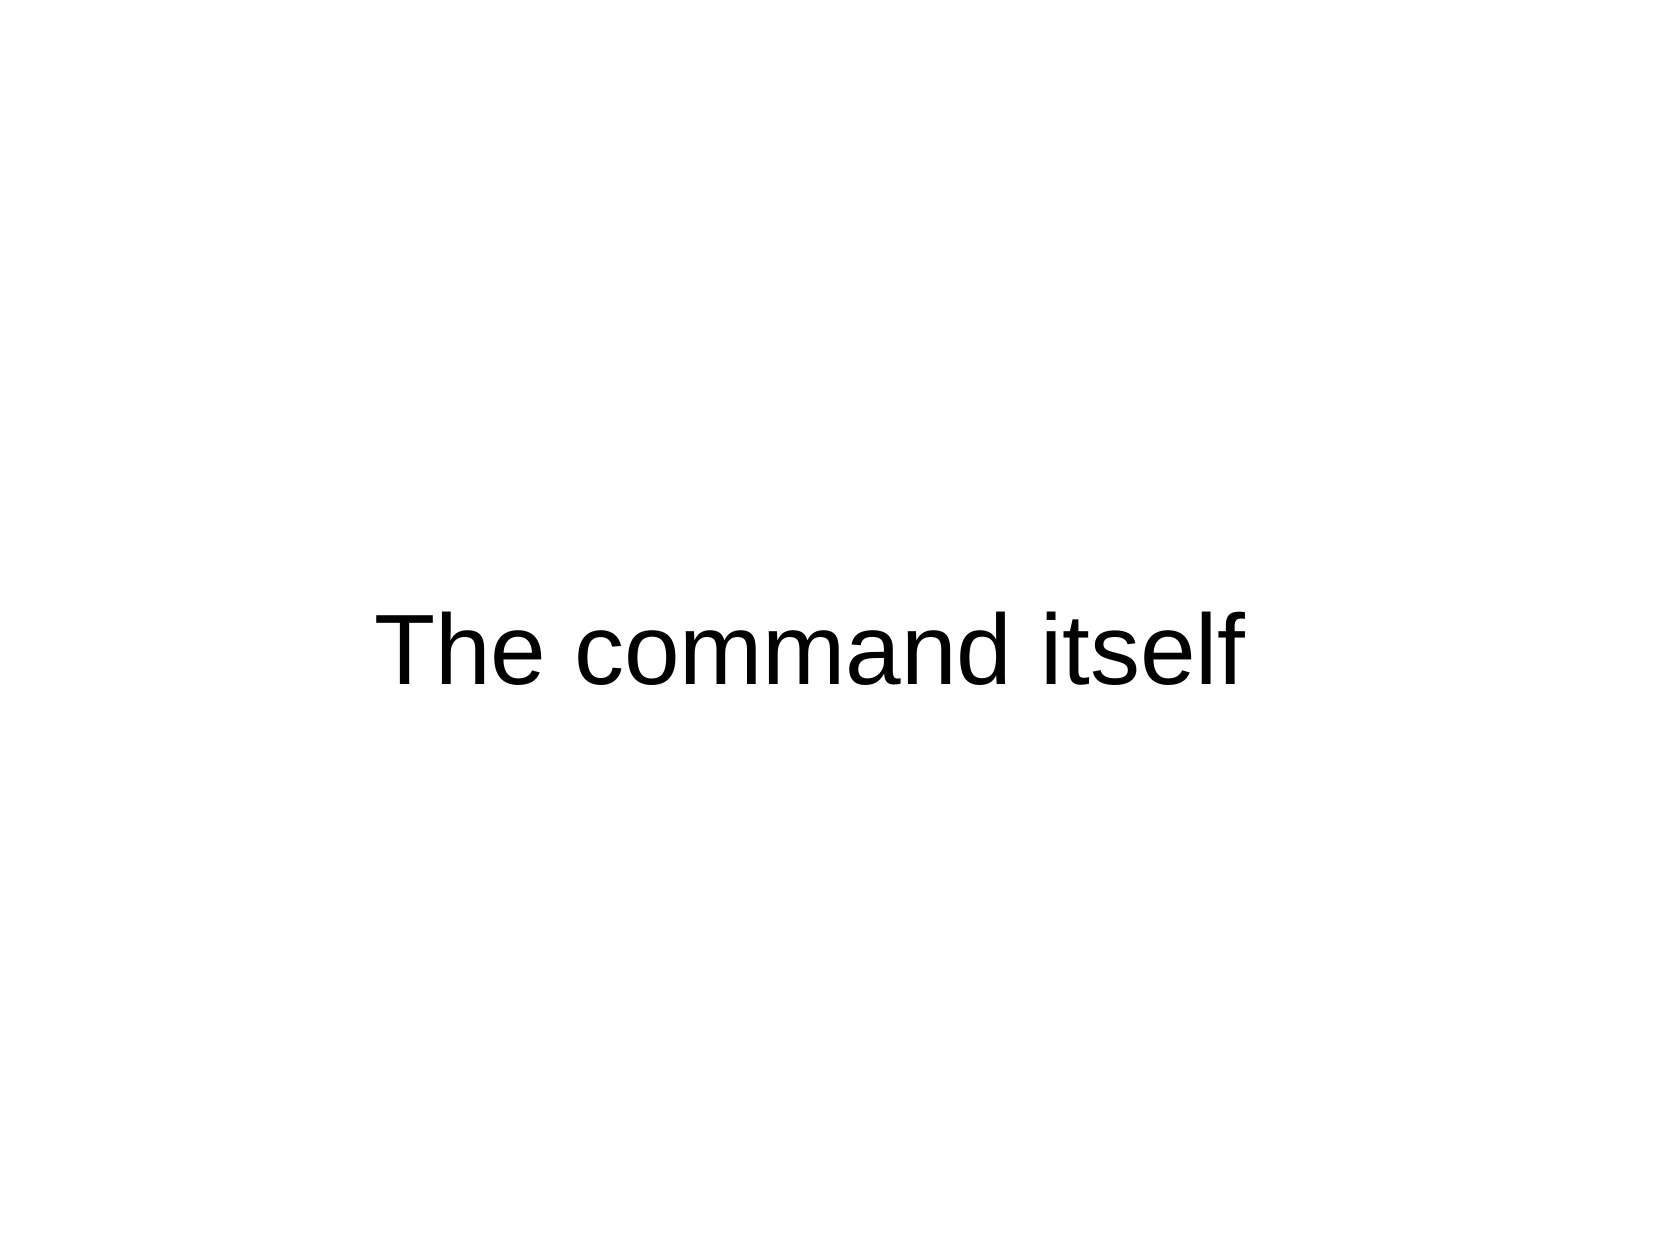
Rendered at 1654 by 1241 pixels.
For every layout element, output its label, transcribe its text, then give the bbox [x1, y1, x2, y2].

text_box The command itself [82, 290, 1538, 1010]
